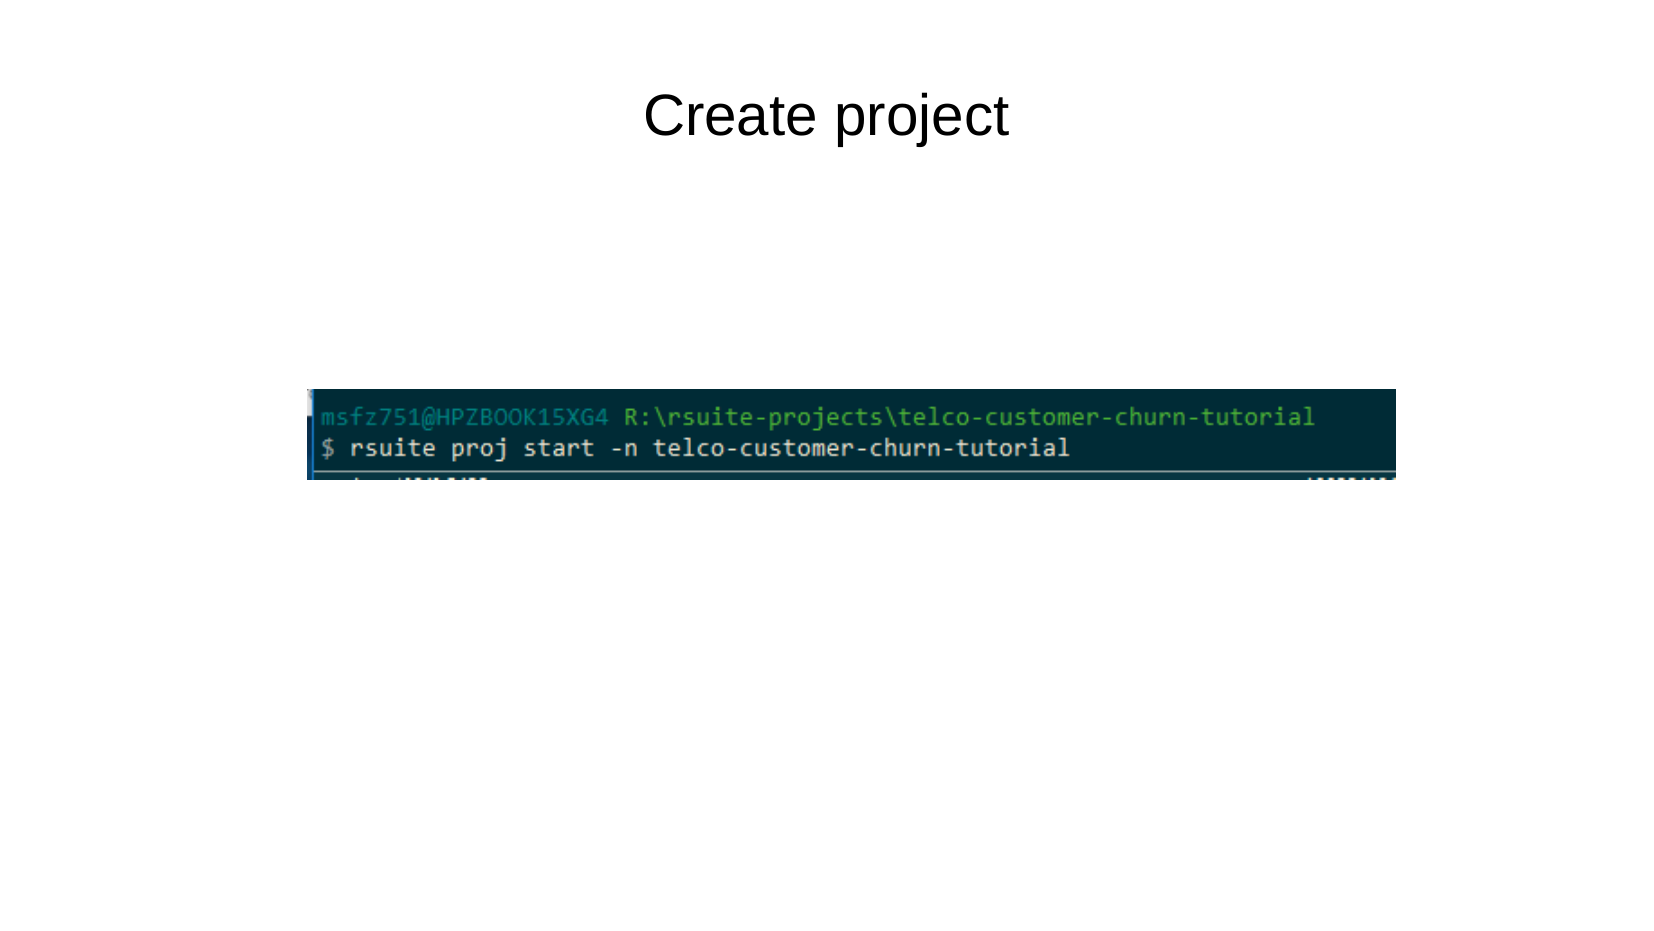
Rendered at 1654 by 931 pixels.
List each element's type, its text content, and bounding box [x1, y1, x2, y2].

picture [454, 409, 461, 425]
picture [914, 443, 939, 456]
picture [1304, 407, 1314, 425]
picture [986, 412, 997, 425]
picture [755, 443, 766, 456]
picture [943, 412, 954, 425]
picture [339, 418, 348, 425]
picture [957, 440, 968, 456]
picture [886, 407, 896, 427]
picture [555, 418, 564, 425]
picture [324, 413, 329, 423]
picture [799, 443, 854, 456]
picture [986, 440, 997, 456]
picture [568, 440, 593, 456]
picture [352, 443, 377, 456]
picture [481, 409, 490, 425]
picture [697, 443, 708, 456]
picture [556, 409, 564, 417]
picture [1160, 412, 1171, 425]
picture [597, 409, 609, 425]
picture [519, 411, 523, 423]
picture [712, 443, 725, 456]
picture [525, 443, 535, 456]
picture [1275, 407, 1285, 425]
picture [496, 438, 506, 461]
picture [668, 443, 681, 456]
picture [439, 409, 449, 425]
picture [1015, 412, 1026, 425]
picture [1201, 409, 1213, 425]
picture [568, 409, 580, 425]
picture [899, 443, 910, 456]
picture [884, 438, 896, 456]
picture [423, 443, 436, 456]
picture [381, 409, 391, 414]
picture [626, 409, 638, 425]
picture [1289, 412, 1300, 425]
picture [784, 440, 795, 456]
picture [698, 412, 709, 425]
picture [812, 407, 823, 430]
picture [1043, 443, 1055, 456]
picture [583, 411, 593, 425]
picture [725, 409, 737, 425]
picture [1217, 409, 1242, 425]
picture [526, 409, 532, 425]
picture [669, 412, 681, 425]
picture [625, 443, 636, 456]
picture [713, 407, 723, 425]
picture [684, 438, 694, 456]
picture [380, 443, 391, 456]
picture [1261, 412, 1272, 425]
picture [1244, 412, 1258, 425]
picture [511, 409, 519, 422]
picture [409, 440, 420, 456]
picture [331, 412, 335, 425]
picture [826, 409, 867, 425]
picture [1028, 409, 1040, 425]
picture [785, 412, 811, 425]
picture [770, 412, 782, 430]
picture [1042, 412, 1099, 425]
picture [1116, 412, 1127, 425]
picture [956, 412, 982, 425]
picture [552, 443, 564, 456]
picture [322, 438, 335, 459]
title Create project [82, 37, 1571, 193]
picture [1059, 438, 1069, 456]
picture [1030, 438, 1040, 456]
picture [740, 443, 752, 456]
picture [356, 407, 364, 425]
picture [1145, 412, 1156, 425]
picture [452, 443, 479, 461]
picture [396, 409, 406, 425]
picture [1174, 412, 1185, 425]
picture [871, 412, 882, 425]
picture [740, 412, 753, 425]
picture [1001, 412, 1011, 425]
picture [684, 412, 694, 425]
picture [654, 440, 665, 456]
picture [496, 409, 508, 425]
picture [655, 407, 665, 427]
picture [538, 440, 550, 456]
picture [481, 443, 494, 456]
picture [1000, 443, 1028, 456]
picture [307, 389, 1396, 481]
picture [383, 415, 389, 425]
picture [423, 413, 435, 430]
picture [368, 420, 377, 425]
picture [468, 418, 478, 425]
picture [913, 412, 926, 425]
picture [929, 407, 939, 425]
picture [870, 443, 881, 456]
picture [971, 443, 983, 456]
picture [411, 409, 419, 425]
picture [1131, 407, 1141, 425]
picture [541, 409, 550, 425]
picture [395, 438, 406, 456]
picture [898, 409, 910, 425]
picture [770, 443, 781, 456]
